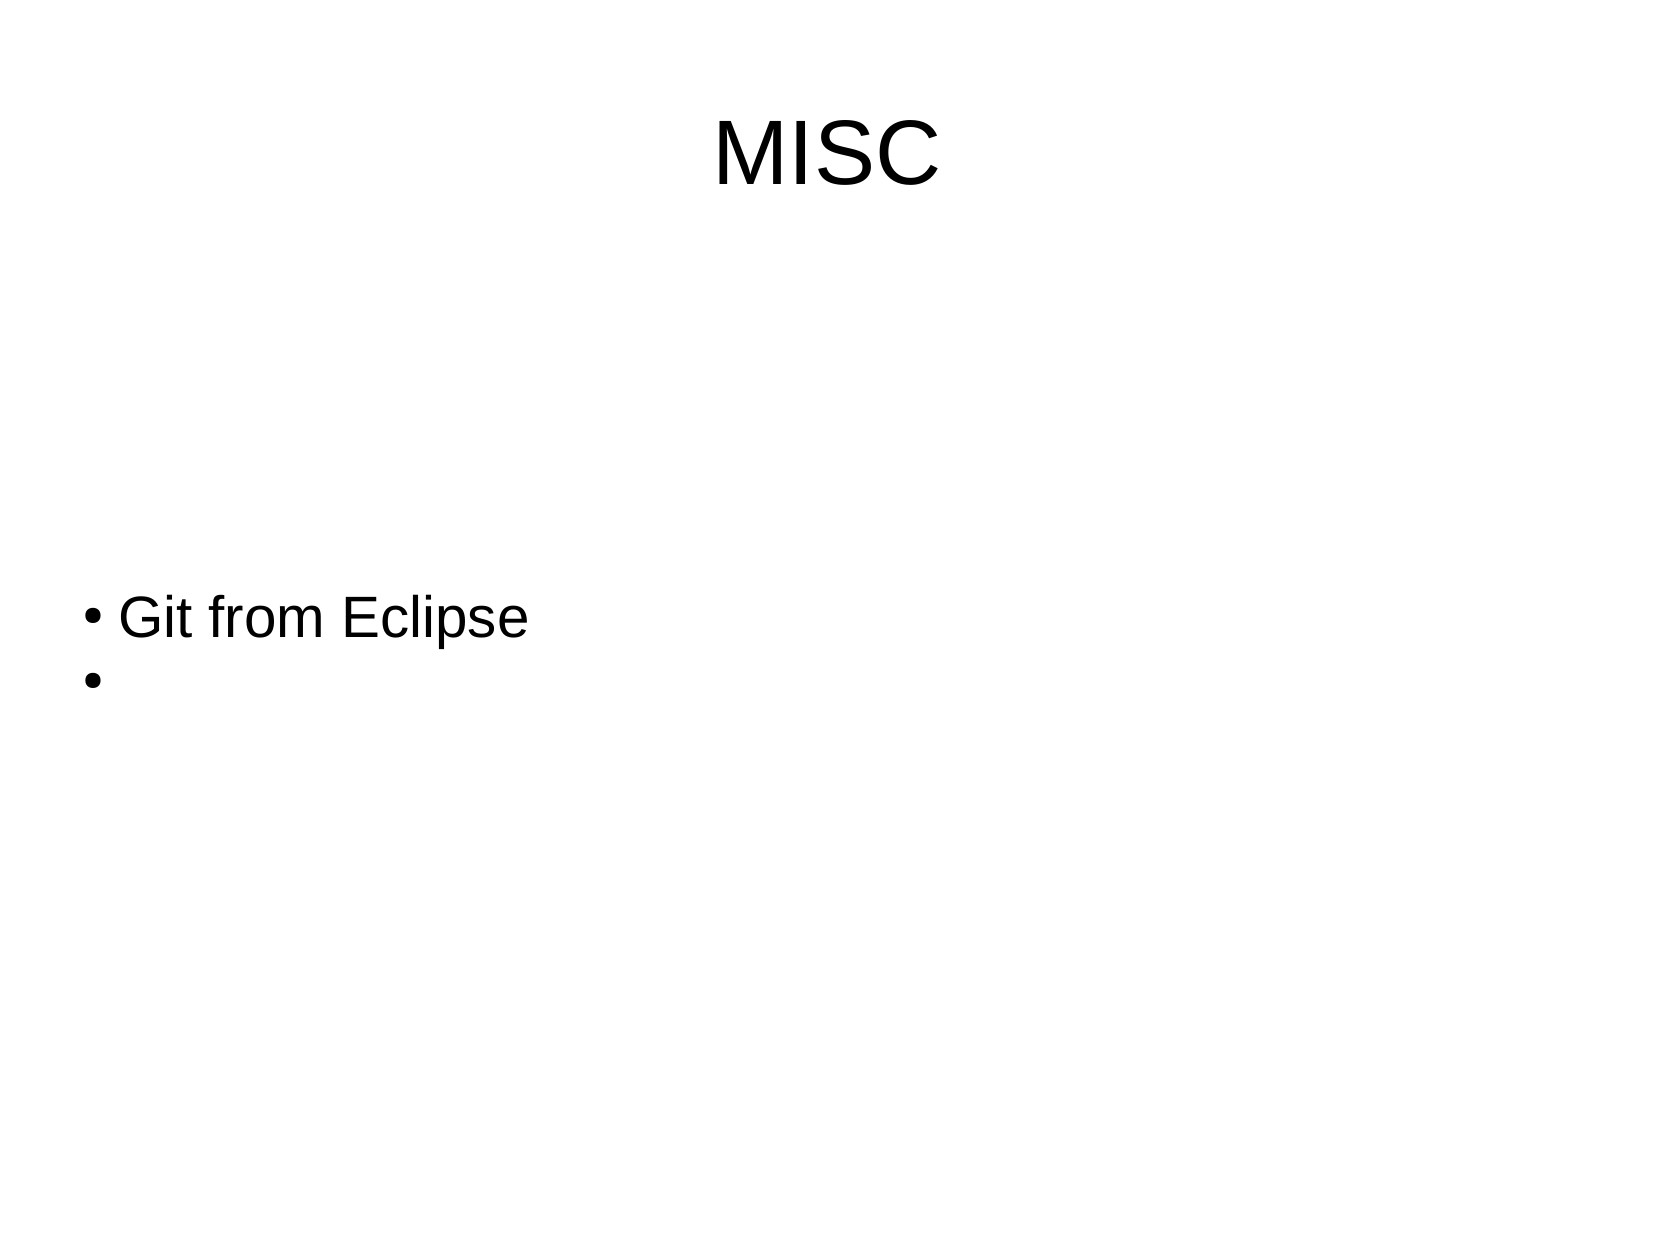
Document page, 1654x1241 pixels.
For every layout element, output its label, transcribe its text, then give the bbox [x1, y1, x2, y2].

title MISC [82, 49, 1571, 257]
subtitle Git from Eclipse [82, 290, 1571, 1010]
